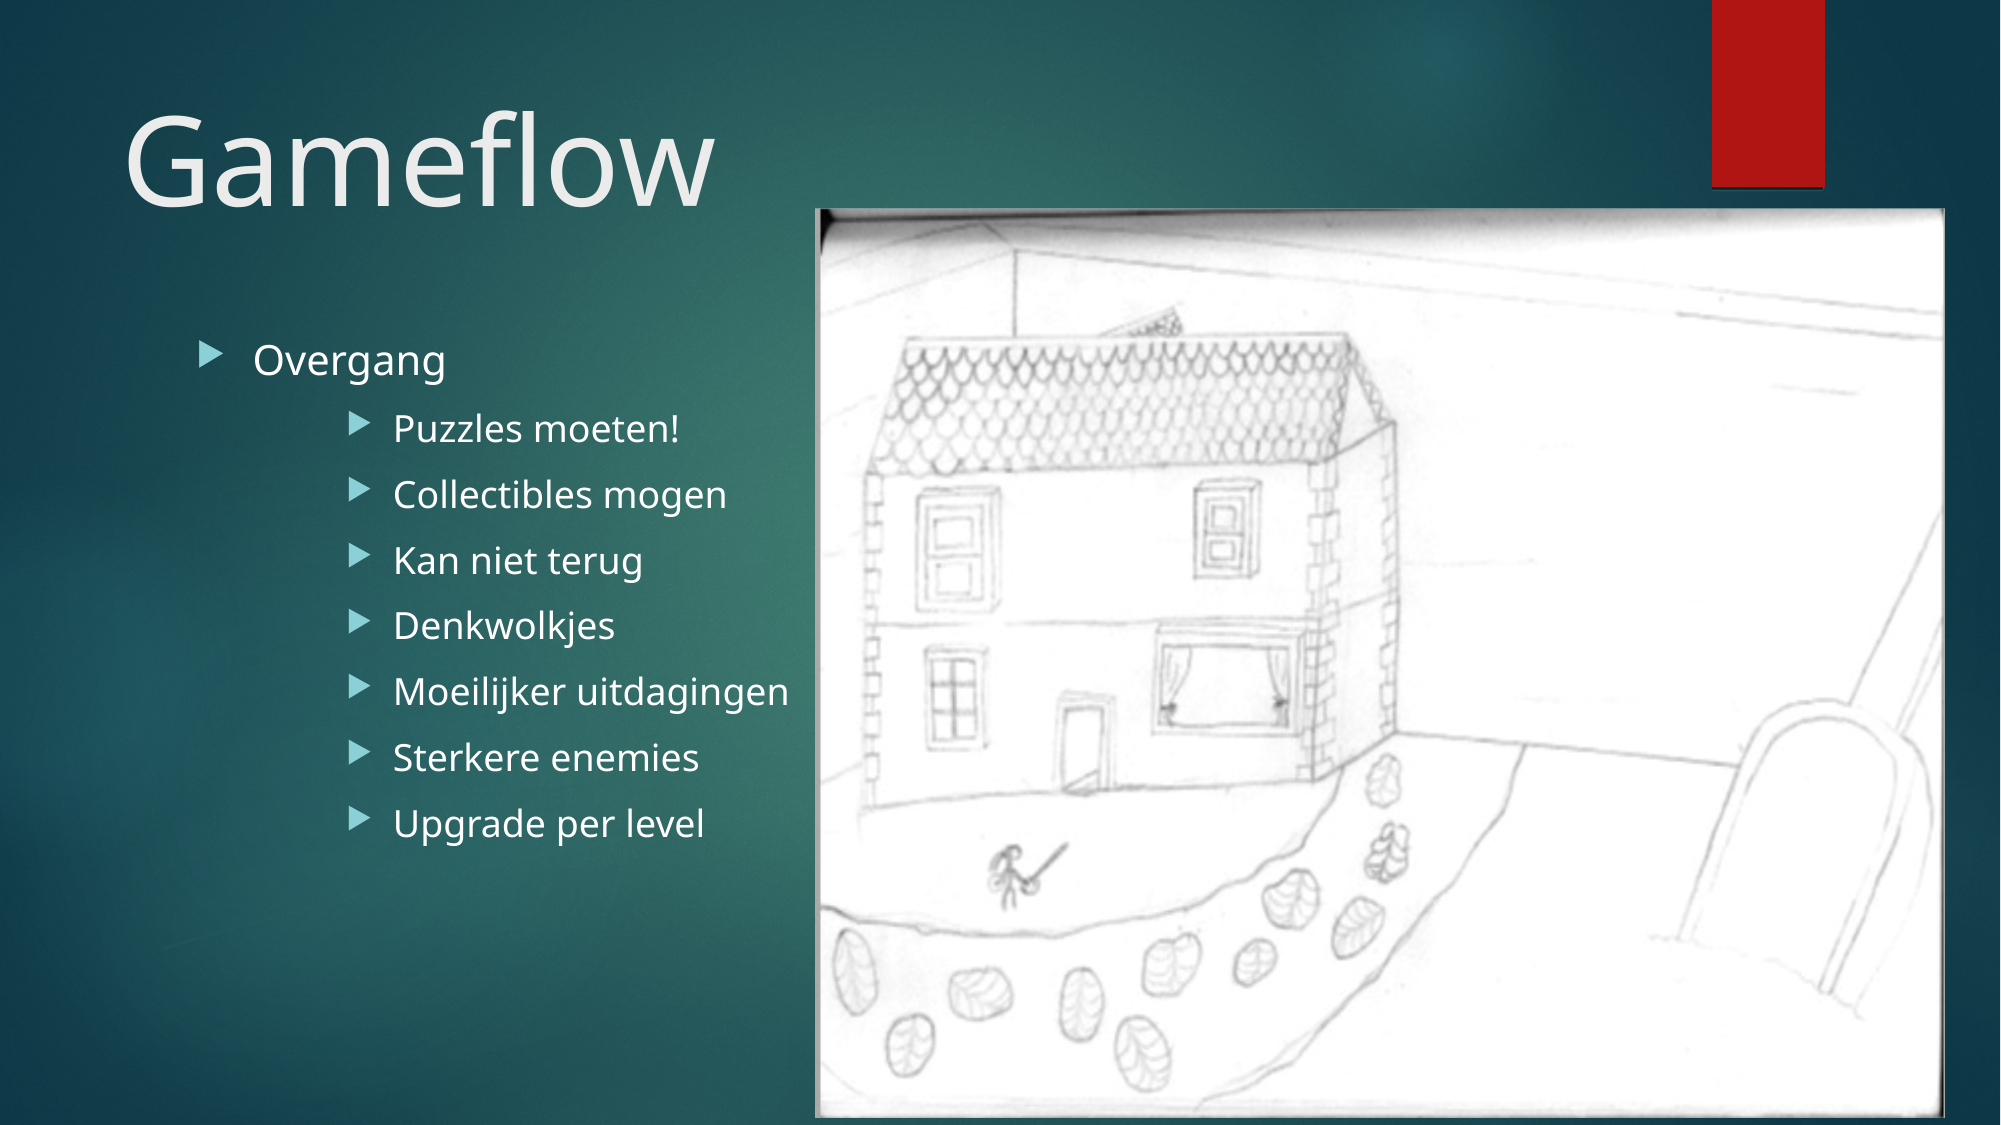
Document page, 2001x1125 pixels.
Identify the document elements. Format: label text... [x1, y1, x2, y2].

picture [814, 208, 1945, 1118]
list Overgang Puzzles moeten! Collectibles mogen Kan niet terug Denkwolkjes Moeilijker uitdagingen Sterkere enemies Upgrade per level [181, 326, 814, 1015]
title Gameflow [106, 74, 1649, 305]
